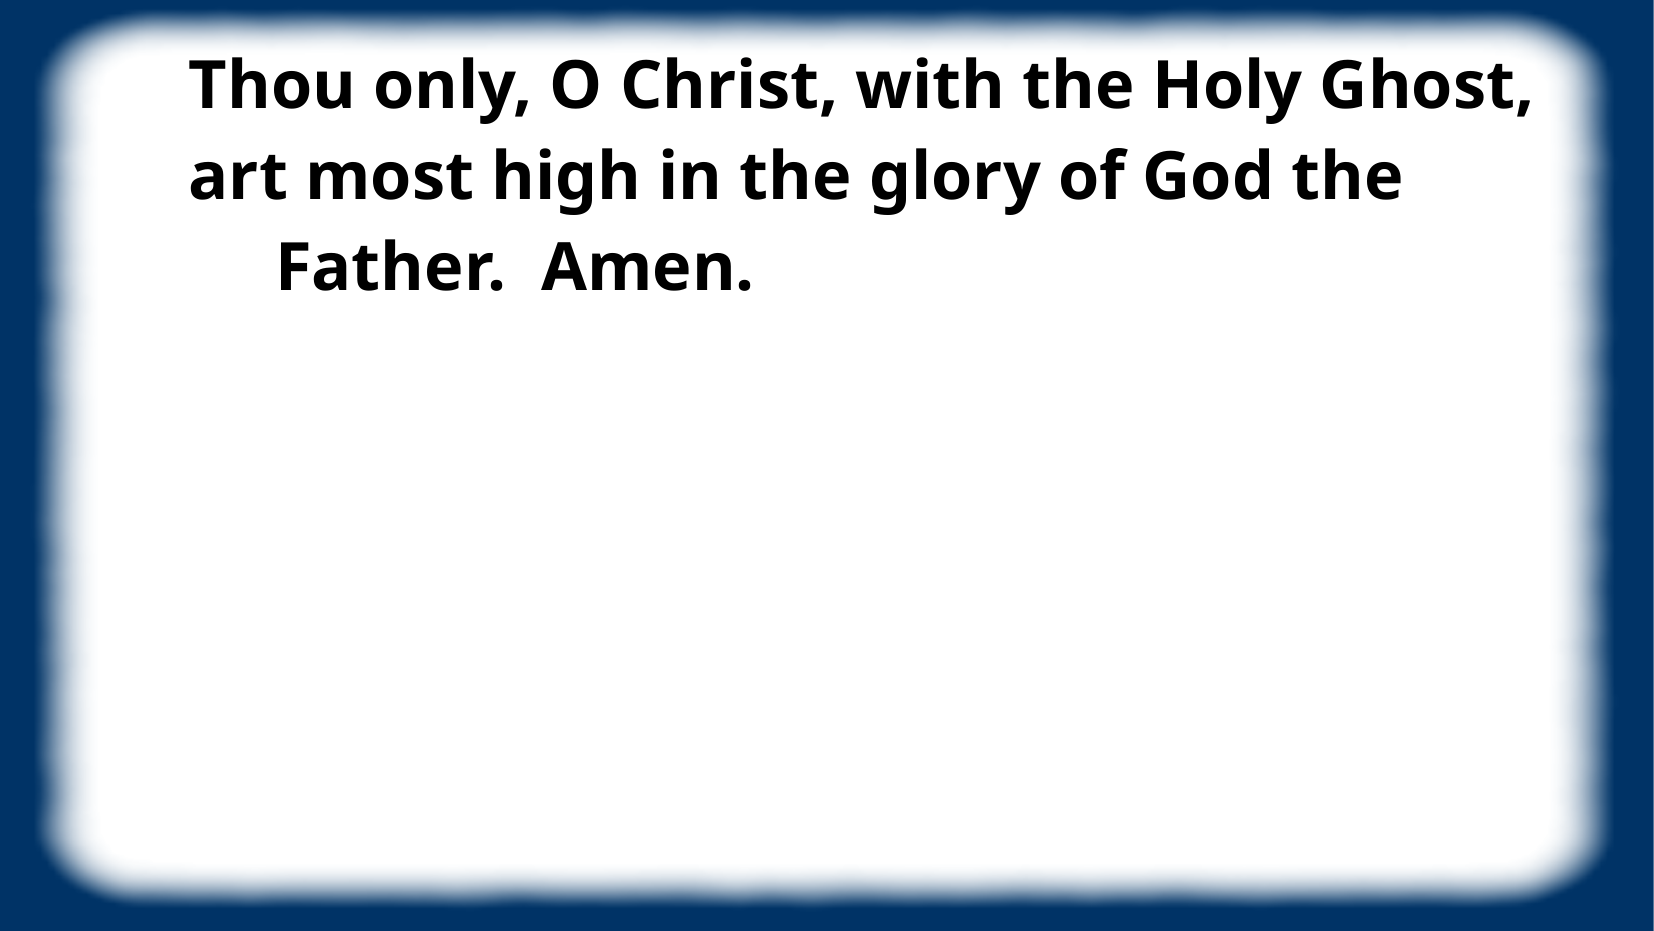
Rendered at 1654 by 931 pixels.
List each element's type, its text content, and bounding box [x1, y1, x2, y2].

picture [0, 0, 1654, 931]
text_box Thou only, O Christ, with the Holy Ghost, art most high in the glory of God the Father. Amen. [105, 30, 1576, 931]
